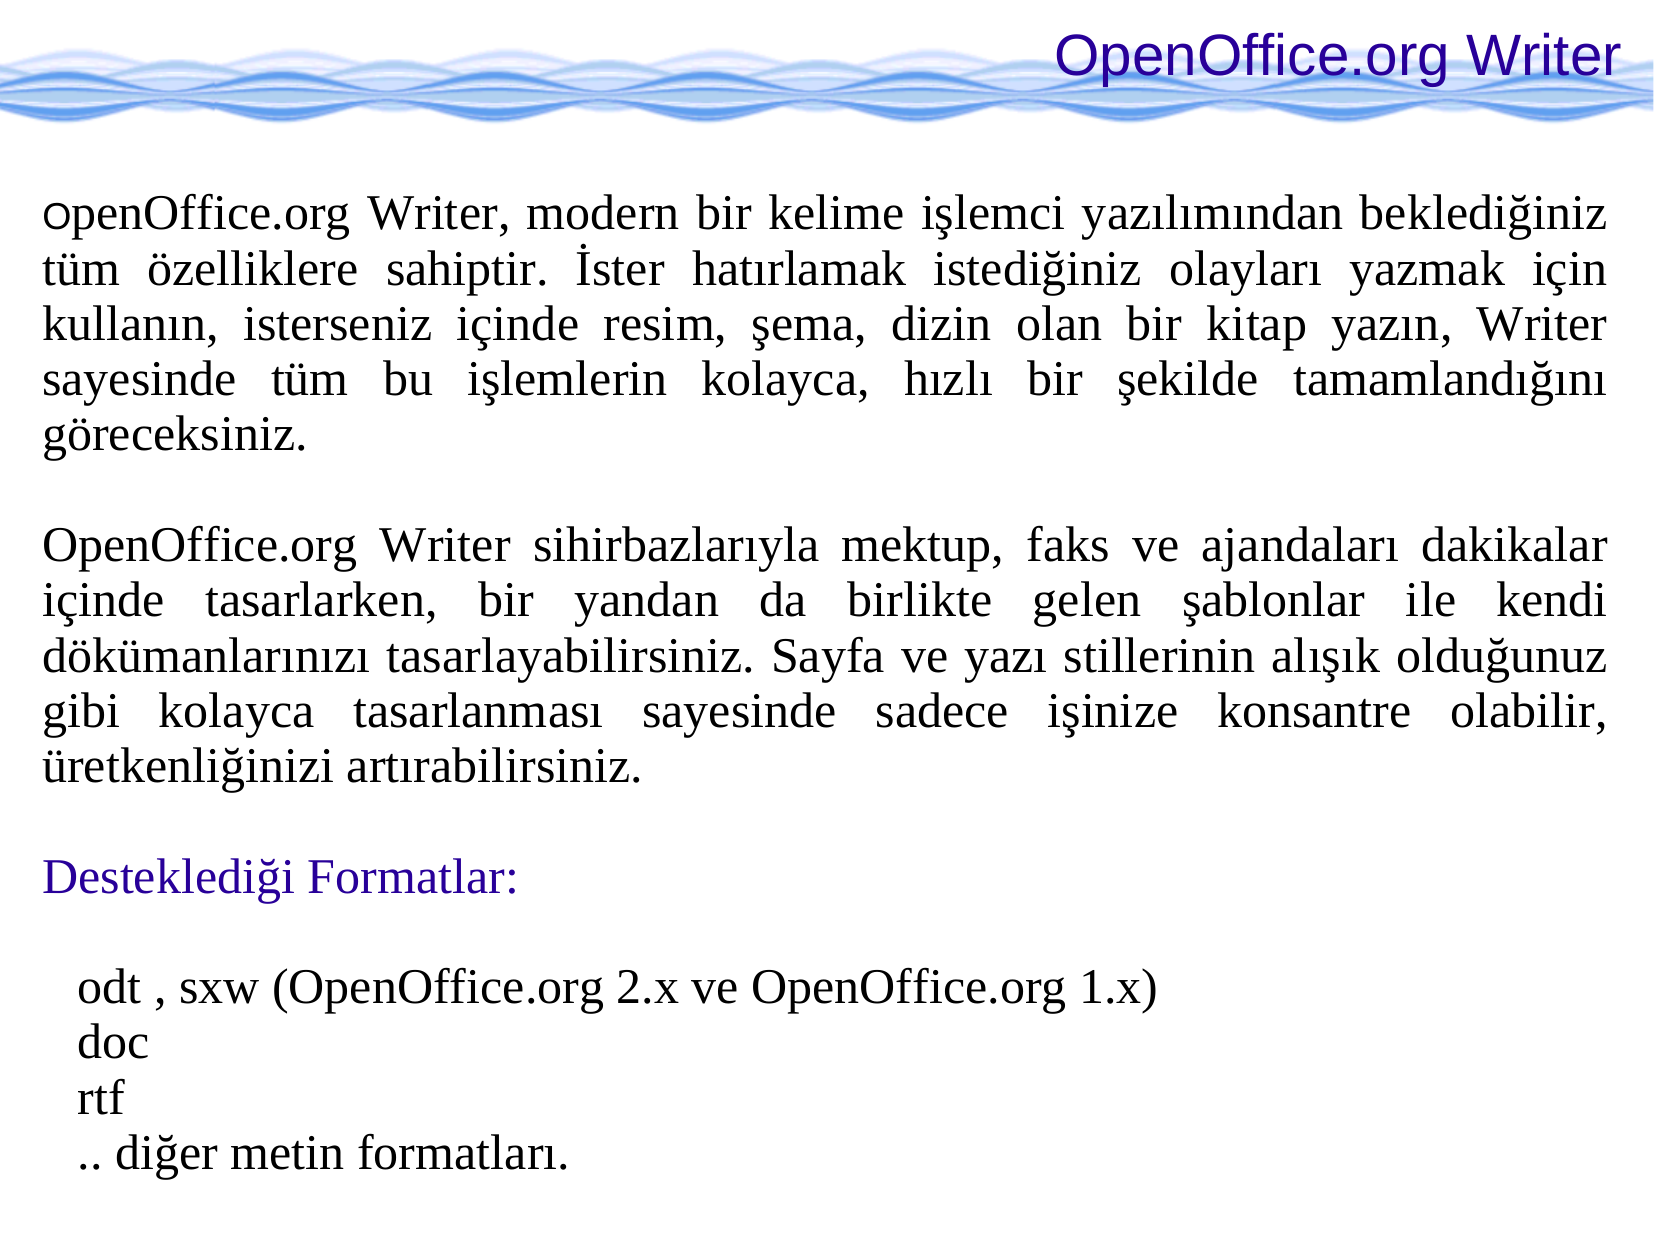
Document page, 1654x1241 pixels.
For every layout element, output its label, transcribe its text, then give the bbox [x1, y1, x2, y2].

text_box OpenOffice.org Writer [885, 15, 1654, 96]
picture [0, 41, 1654, 129]
text_box OpenOffice.org Writer, modern bir kelime işlemci yazılımından beklediğiniz tüm özelliklere sahiptir. İster hatırlamak istediğiniz olayları yazmak için kullanın, isterseniz içinde resim, şema, dizin olan bir kitap yazın, Writer sayesinde tüm bu işlemlerin kolayca, hızlı bir şekilde tamamlandığını göreceksiniz. OpenOffice.org Writer sihirbazlarıyla mektup, faks ve ajandaları dakikalar içinde tasarlarken, bir yandan da birlikte gelen şablonlar ile kendi dökümanlarınızı tasarlayabilirsiniz. Sayfa ve yazı stillerinin alışık olduğunuz gibi kolayca tasarlanması sayesinde sadece işinize konsantre olabilir, üretkenliğinizi artırabilirsiniz. Desteklediği Formatlar: odt , sxw (OpenOffice.org 2.x ve OpenOffice.org 1.x) doc rtf .. diğer metin formatları. [27, 177, 1625, 1206]
